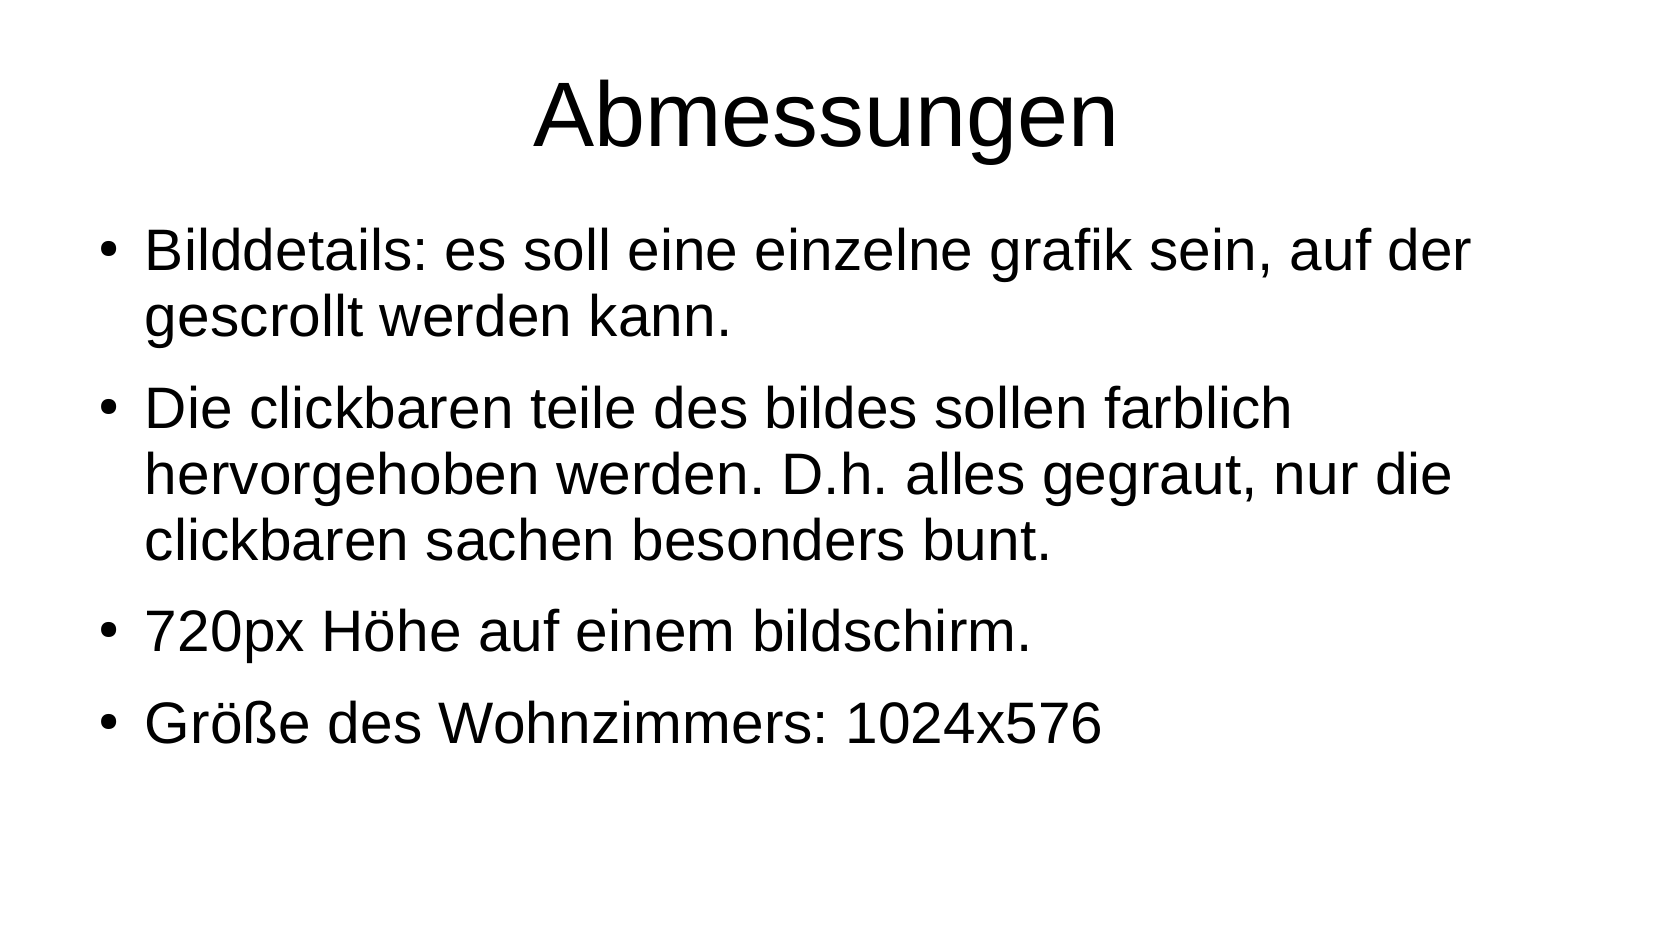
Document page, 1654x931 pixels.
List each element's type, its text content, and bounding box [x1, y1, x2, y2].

title Abmessungen [82, 37, 1571, 193]
list Bilddetails: es soll eine einzelne grafik sein, auf der gescrollt werden kann. Die clickbaren teile des bildes sollen farblich hervorgehoben werden. D.h. alles gegraut, nur die clickbaren sachen besonders bunt. 720px Höhe auf einem bildschirm. Größe des Wohnzimmers: 1024x576 [82, 217, 1571, 758]
